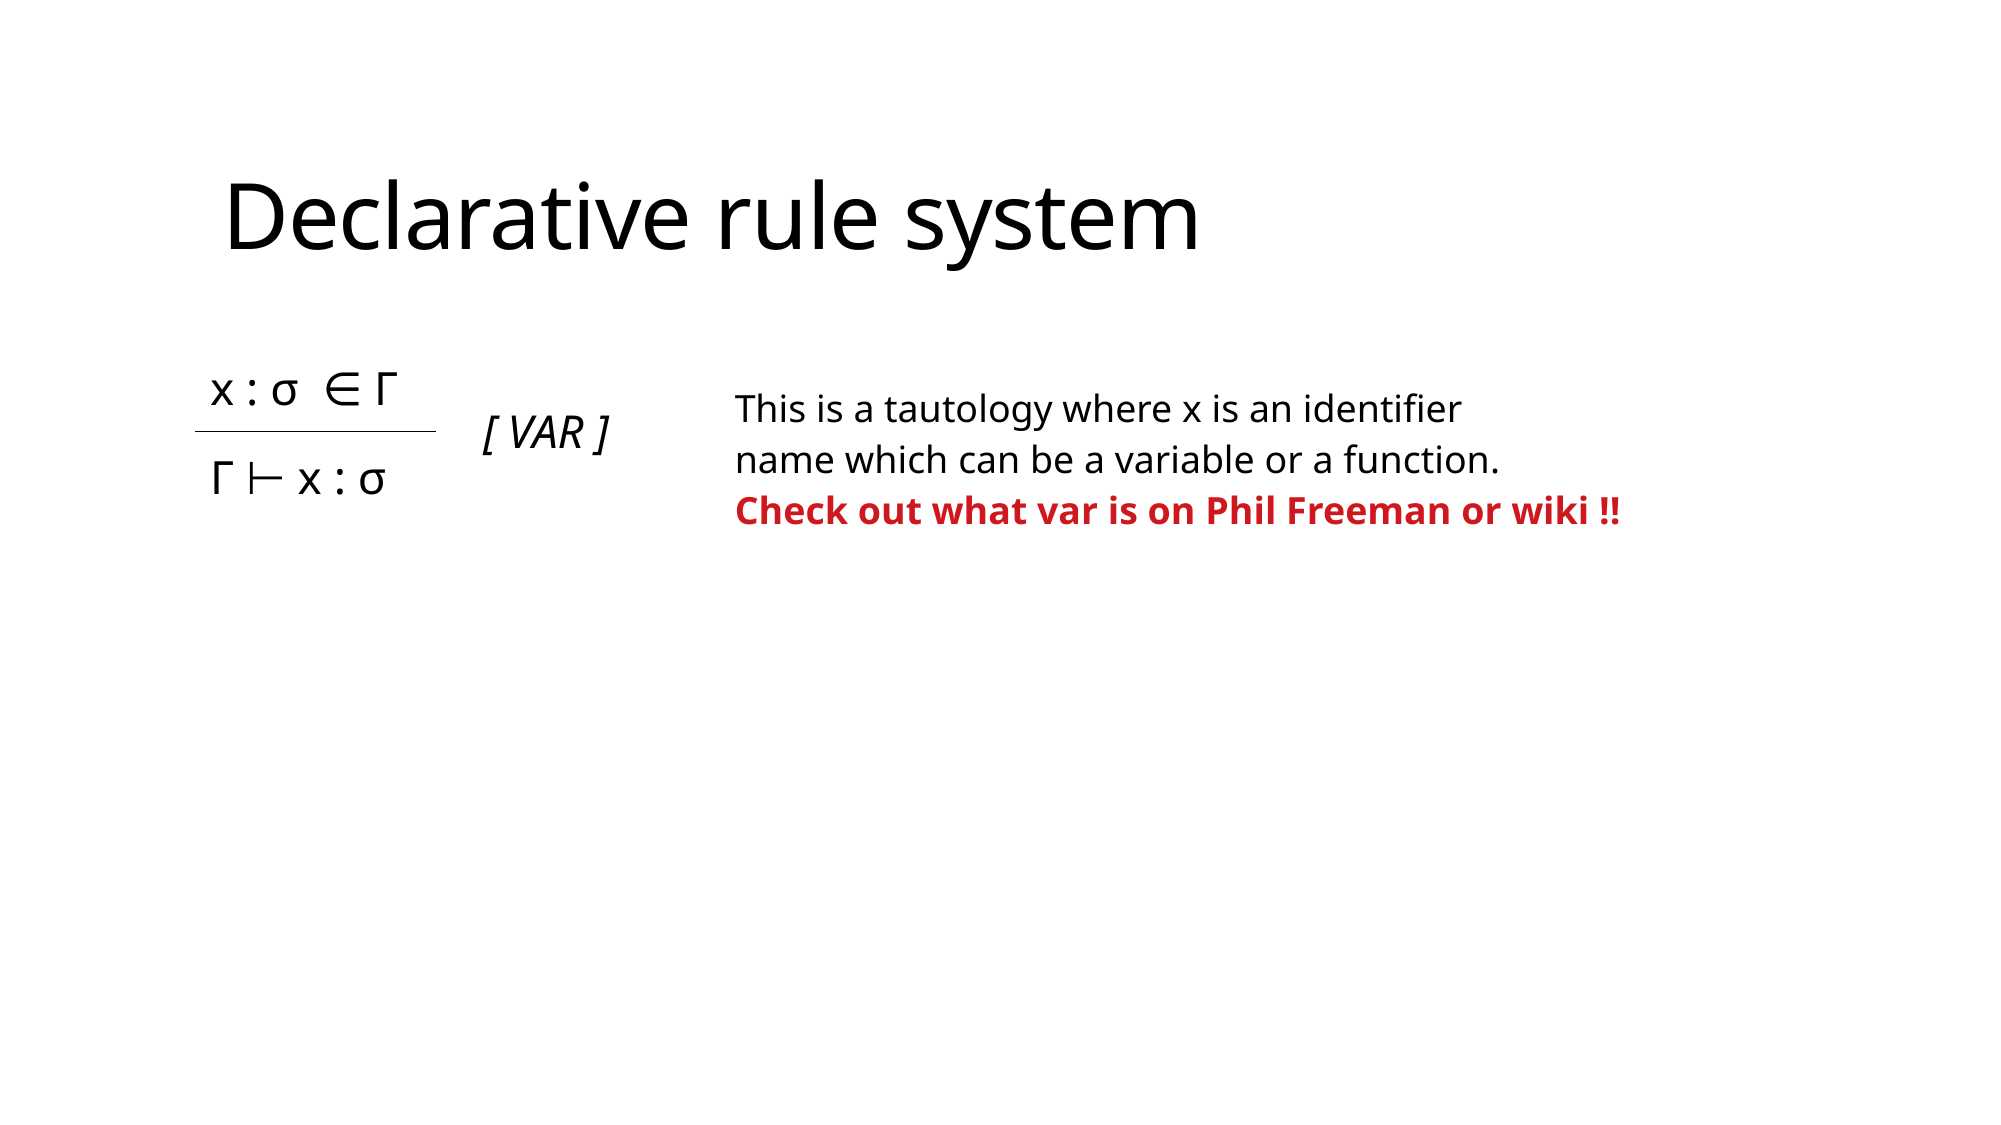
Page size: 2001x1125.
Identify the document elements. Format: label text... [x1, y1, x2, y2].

list Γ ⊢ x : σ [210, 465, 720, 535]
list [ VAR ] [483, 395, 679, 465]
text_box This is a tautology where x is an identifier name which can be a variable or a function. Check out what var is on Phil Freeman or wiki !! [720, 375, 1756, 558]
title Declarative rule system [206, 60, 1797, 278]
list x : σ ∈ Γ [210, 352, 1021, 465]
